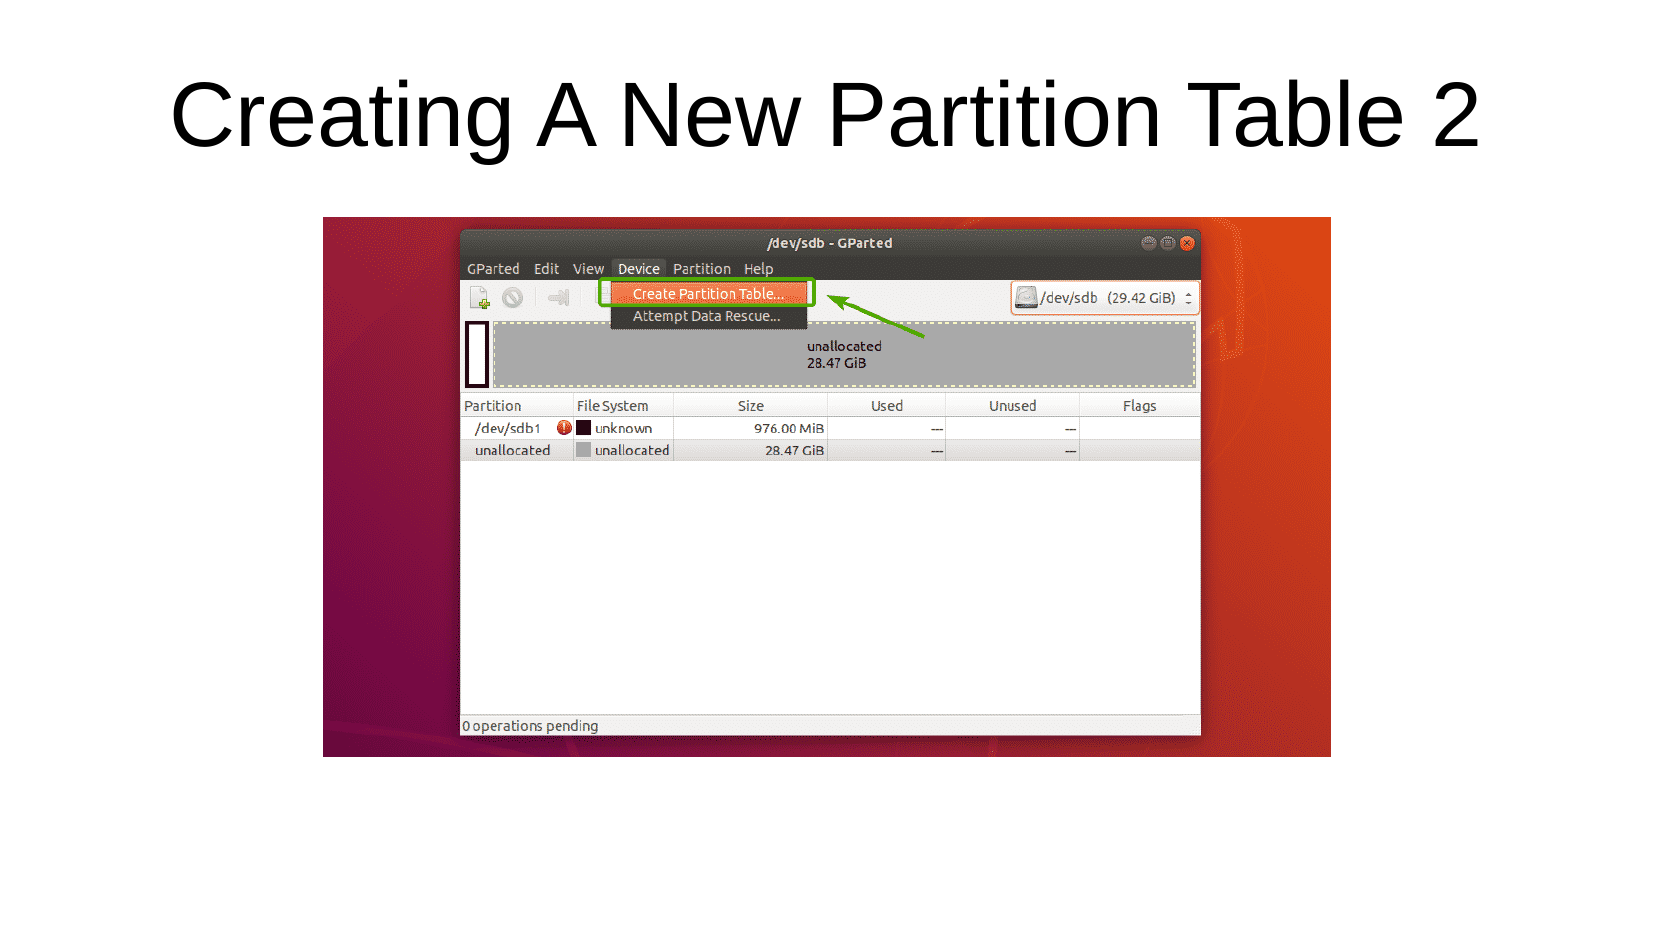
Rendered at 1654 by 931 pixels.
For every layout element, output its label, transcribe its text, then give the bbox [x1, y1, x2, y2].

title Creating A New Partition Table 2 [82, 37, 1571, 193]
picture [323, 217, 1331, 758]
